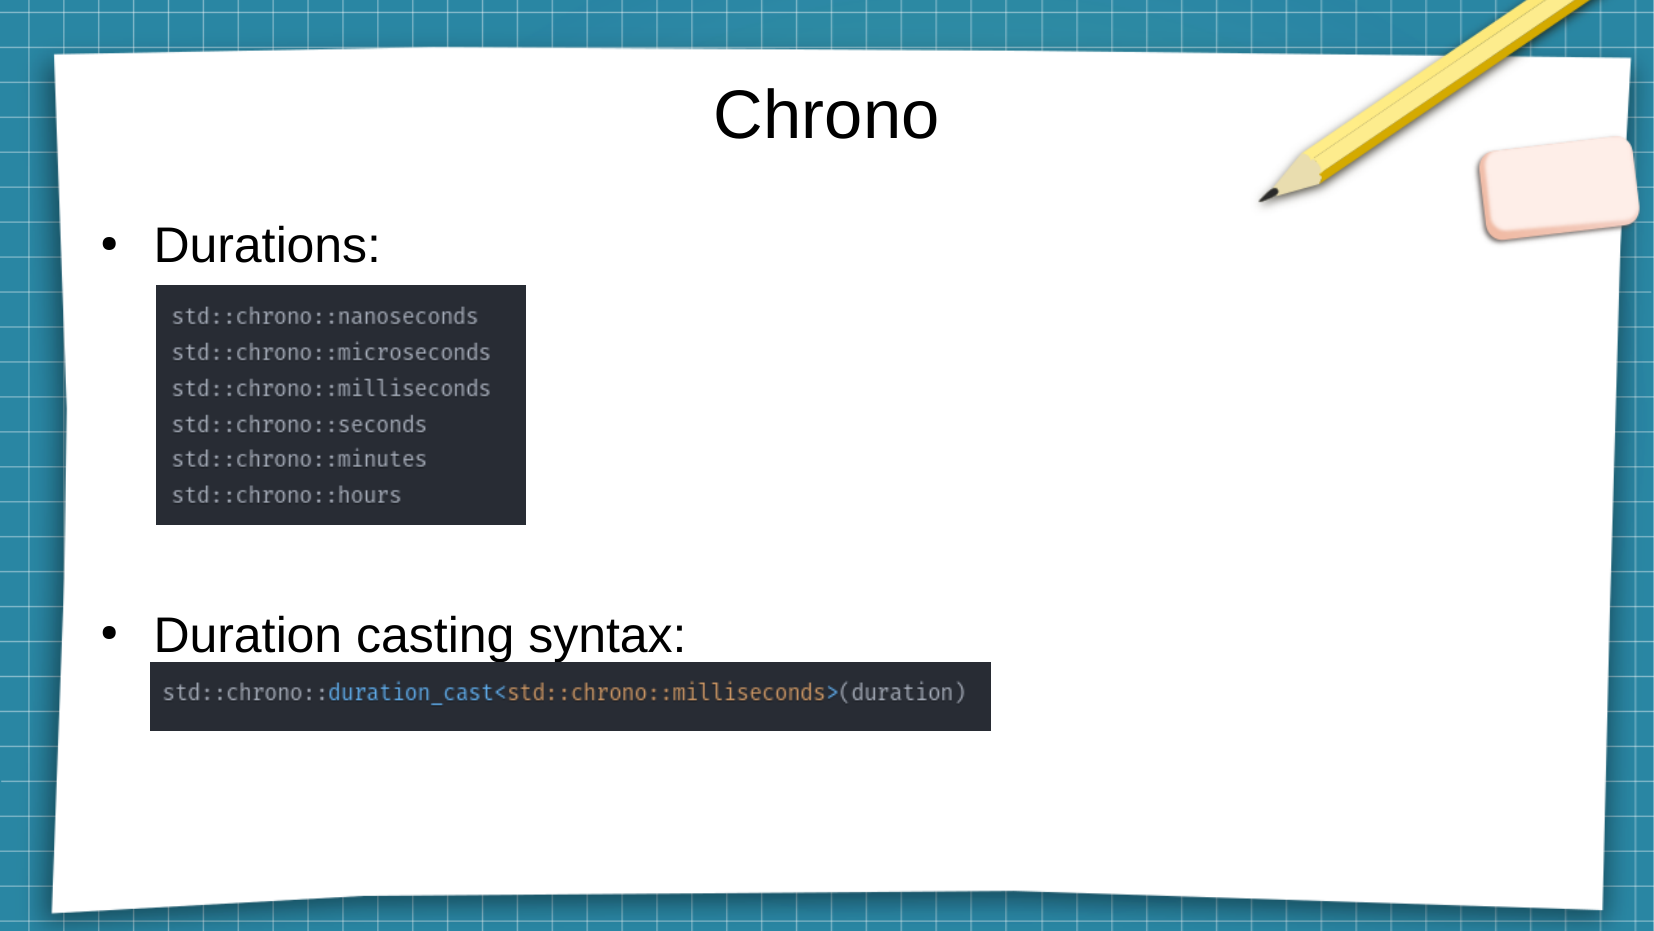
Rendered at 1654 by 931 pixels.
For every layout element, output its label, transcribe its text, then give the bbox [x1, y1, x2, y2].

list Durations: Duration casting syntax: [82, 217, 1571, 758]
title Chrono [82, 37, 1571, 193]
picture [0, 0, 1654, 931]
